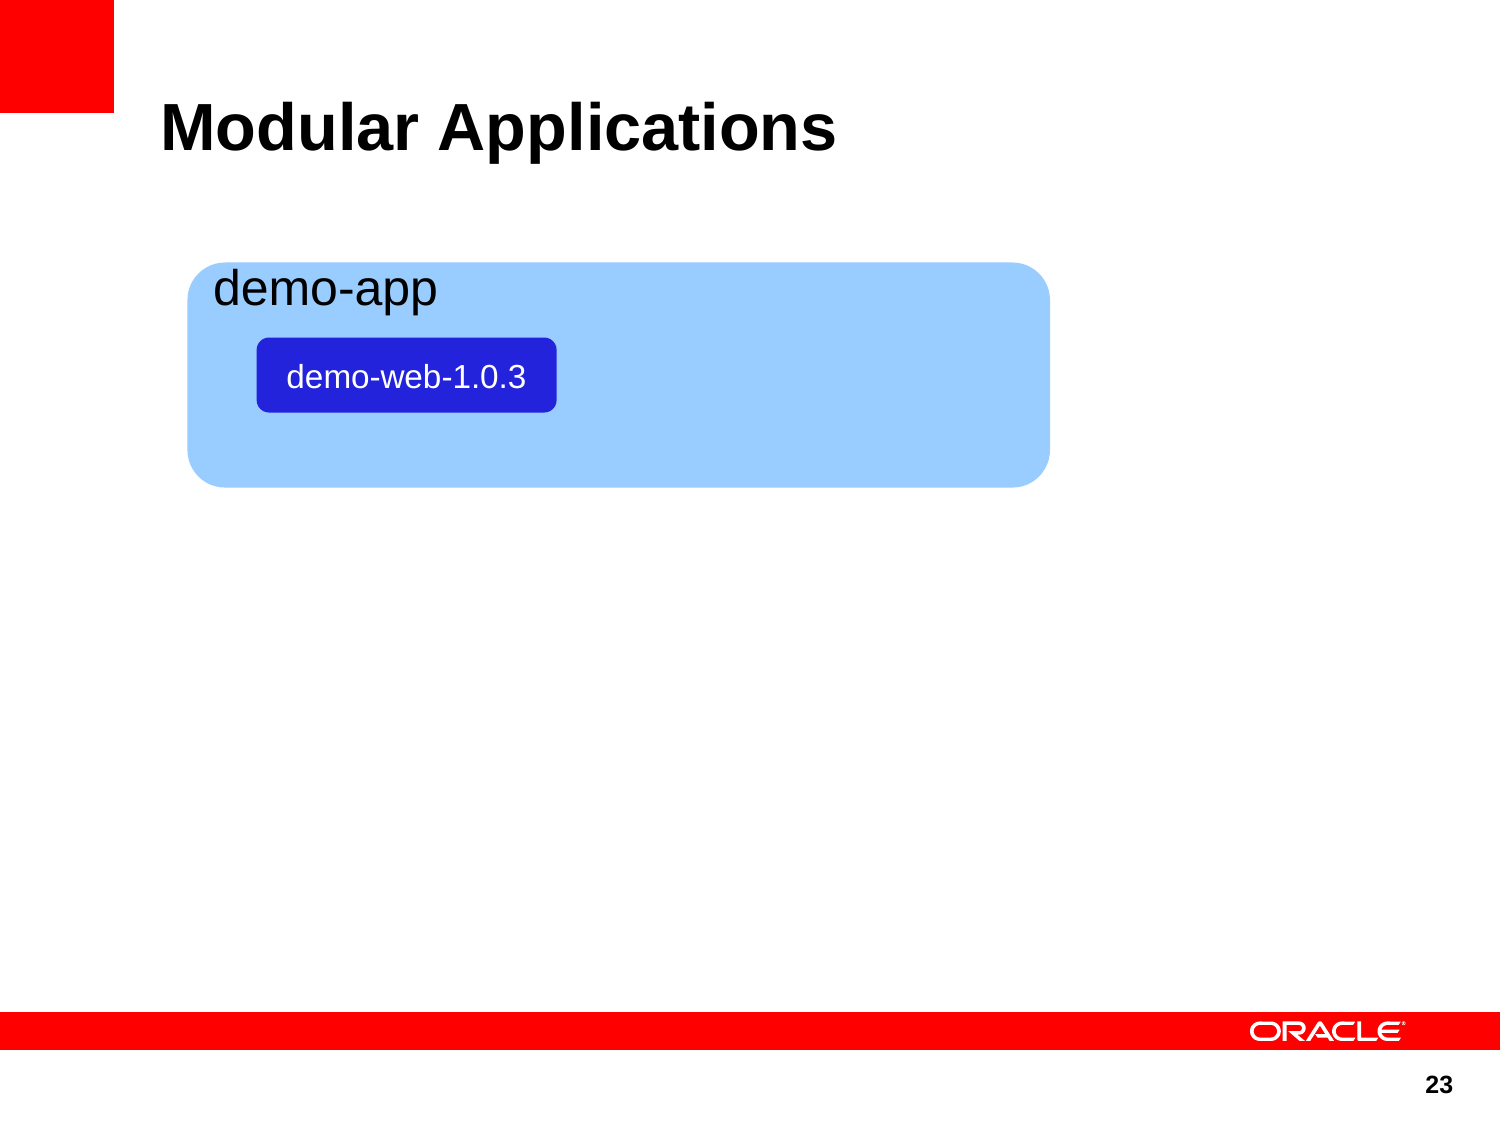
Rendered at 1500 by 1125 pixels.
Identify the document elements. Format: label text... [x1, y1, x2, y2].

picture [0, 1012, 1500, 1050]
text_box demo-web-1.0.3 [256, 337, 557, 413]
title Modular Applications [145, 49, 1390, 205]
text_box demo-app [187, 262, 1051, 488]
picture [0, 0, 114, 113]
